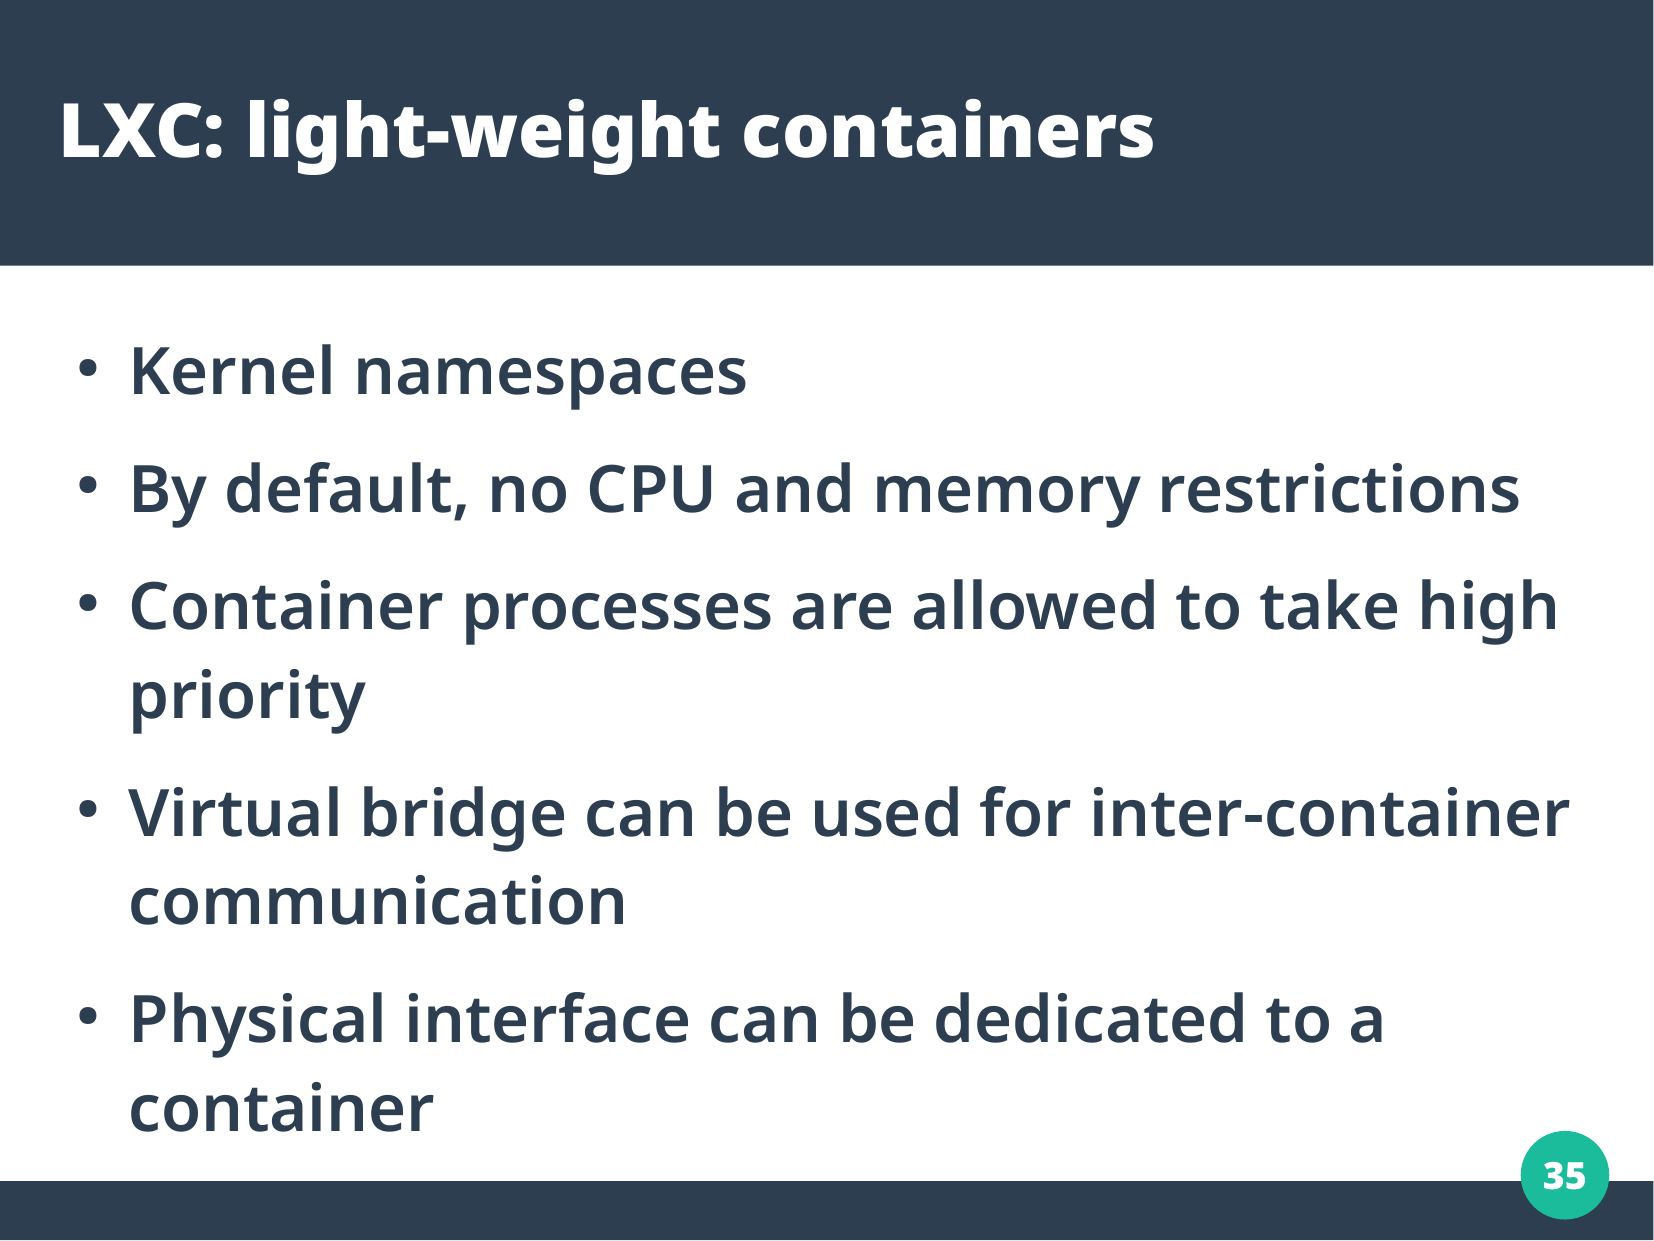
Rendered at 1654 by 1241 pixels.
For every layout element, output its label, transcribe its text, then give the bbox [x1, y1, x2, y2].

list Kernel namespaces By default, no CPU and memory restrictions Container processes are allowed to take high priority Virtual bridge can be used for inter-container communication Physical interface can be dedicated to a container [59, 324, 1595, 1152]
title LXC: light-weight containers [59, 49, 1595, 207]
